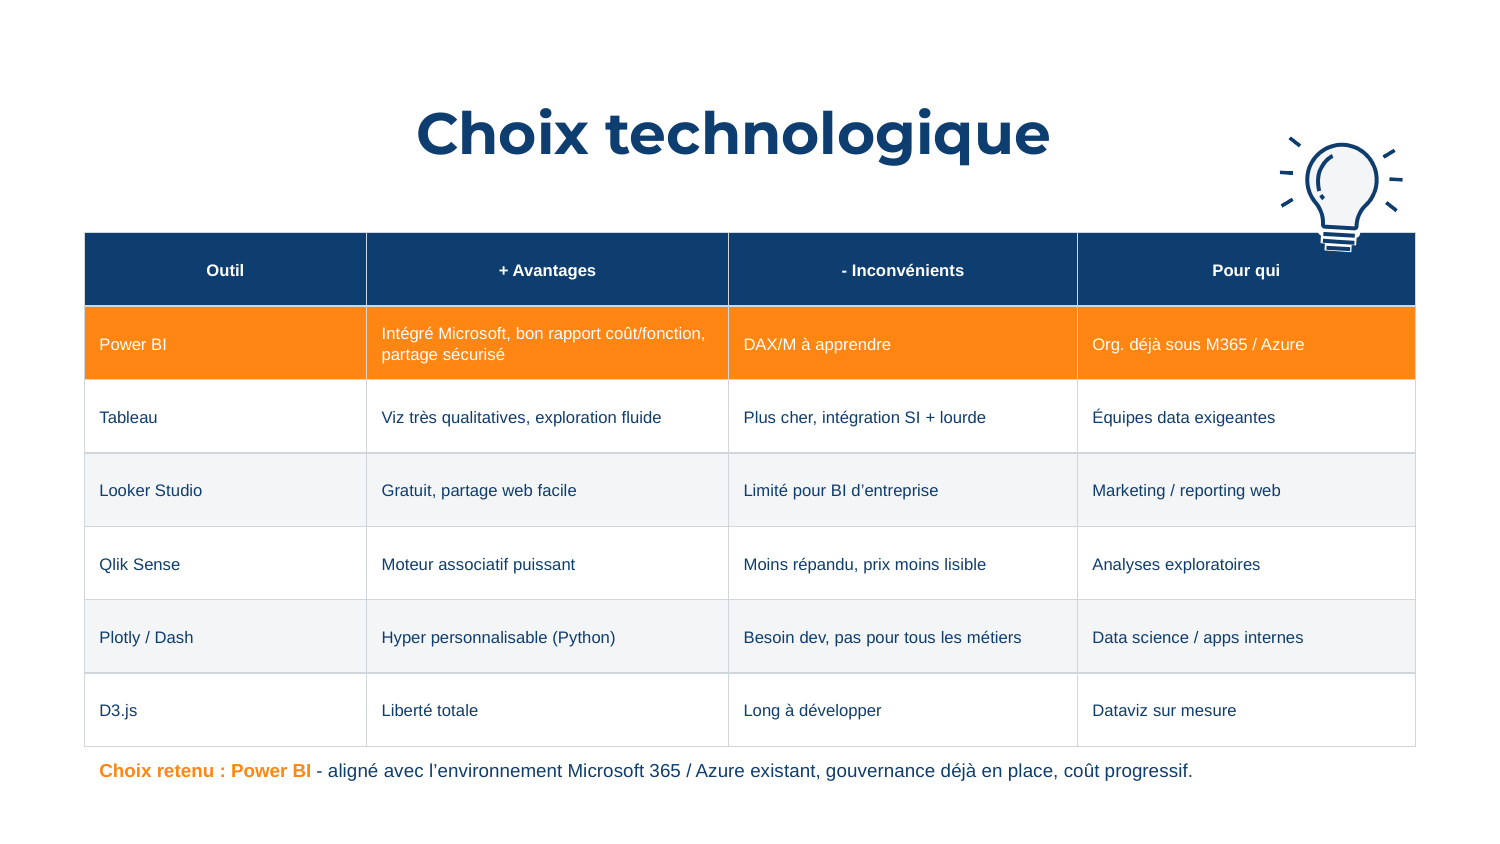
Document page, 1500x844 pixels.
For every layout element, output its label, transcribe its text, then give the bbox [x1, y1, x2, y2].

picture [1275, 135, 1405, 255]
table_cell Équipes data exigeantes [1078, 380, 1415, 452]
text_box Choix retenu : Power BI - aligné avec l’environnement Microsoft 365 / Azure existant, gouvernance déjà en place, coût progressif. [84, 743, 1313, 812]
table_cell Plotly / Dash [85, 600, 366, 672]
table_cell Power BI [85, 307, 366, 379]
table_cell Data science / apps internes [1078, 600, 1415, 672]
table_cell Gratuit, partage web facile [367, 454, 728, 526]
table_header Outil [85, 233, 366, 305]
table_cell Looker Studio [85, 454, 366, 526]
table_cell Marketing / reporting web [1078, 454, 1415, 526]
table_cell Plus cher, intégration SI + lourde [729, 380, 1077, 452]
table_cell Limité pour BI d’entreprise [729, 454, 1077, 526]
table_cell Moteur associatif puissant [367, 527, 728, 599]
table_cell D3.js [85, 674, 366, 743]
table_cell Org. déjà sous M365 / Azure [1078, 307, 1415, 379]
table_cell Liberté totale [367, 674, 728, 743]
table_cell Viz très qualitatives, exploration fluide [367, 380, 728, 452]
table_cell Qlik Sense [85, 527, 366, 599]
table_cell Analyses exploratoires [1078, 527, 1415, 599]
table_header Pour qui [1078, 233, 1415, 305]
table_cell Intégré Microsoft, bon rapport coût/fonction, partage sécurisé [367, 307, 728, 379]
table_cell Long à développer [729, 674, 1077, 743]
table_cell Tableau [85, 380, 366, 452]
table_cell Moins répandu, prix moins lisible [729, 527, 1077, 599]
title Choix technologique [352, 81, 1116, 232]
table_header + Avantages [367, 233, 728, 305]
table_header - Inconvénients [729, 233, 1077, 305]
table_cell Dataviz sur mesure [1078, 674, 1415, 746]
table_cell DAX/M à apprendre [729, 307, 1077, 379]
table_cell Hyper personnalisable (Python) [367, 600, 728, 672]
table_cell Besoin dev, pas pour tous les métiers [729, 600, 1077, 672]
